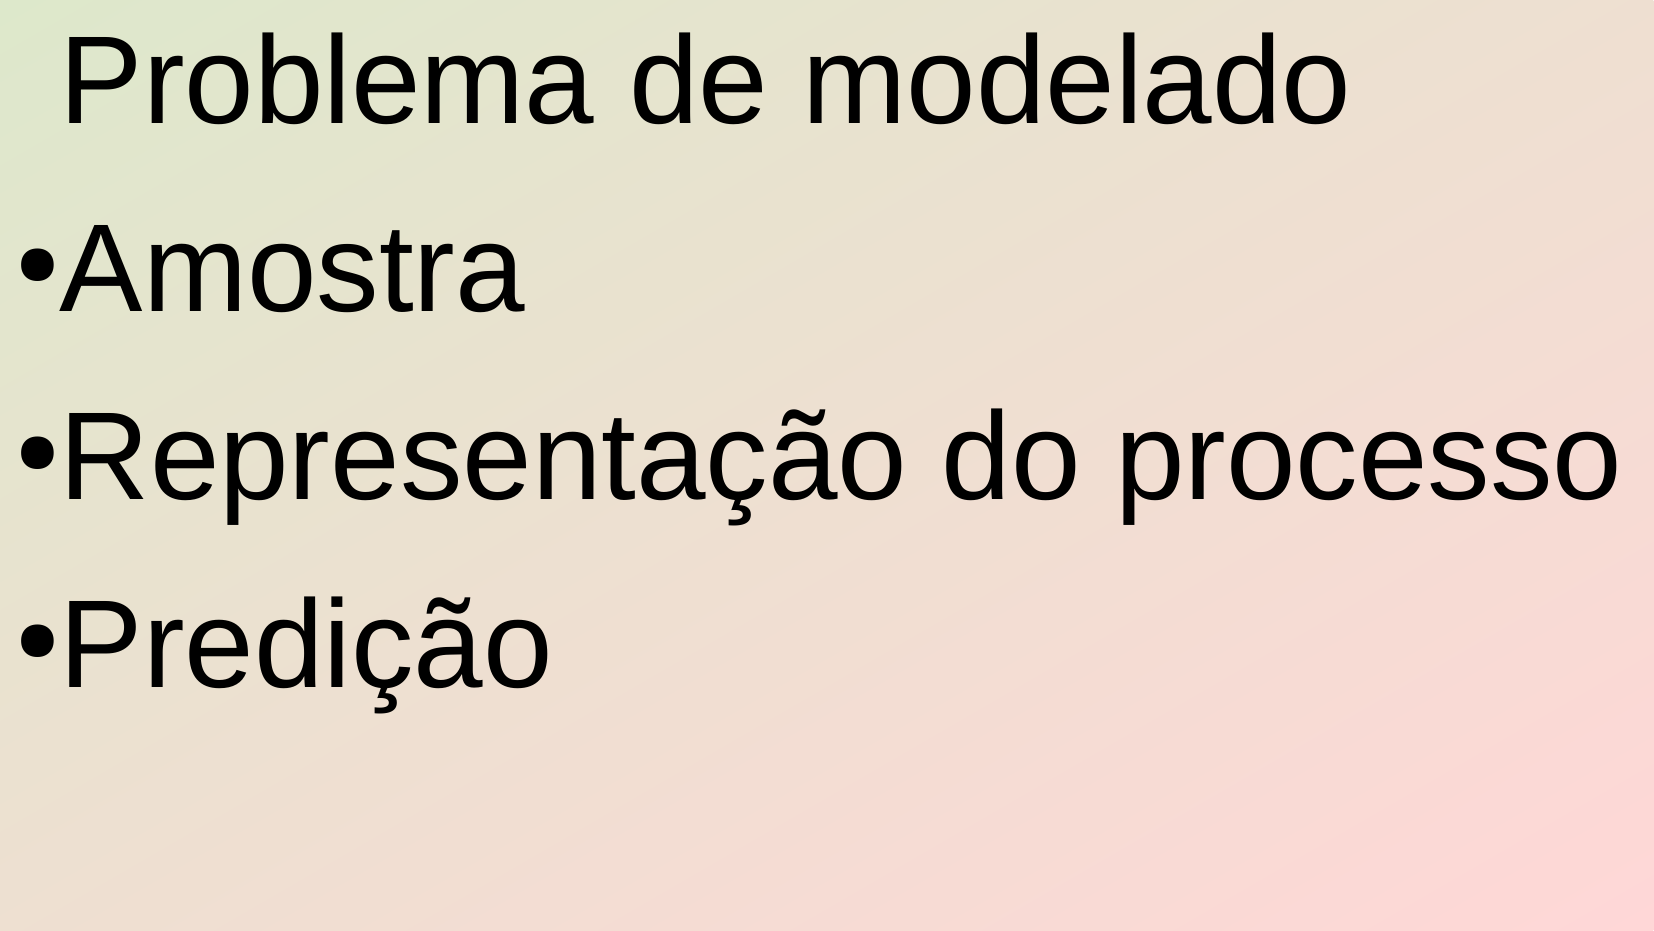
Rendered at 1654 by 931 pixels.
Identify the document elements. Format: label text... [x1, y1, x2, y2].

subtitle Problema de modelado Amostra Representação do processo Predição [15, 0, 1654, 931]
